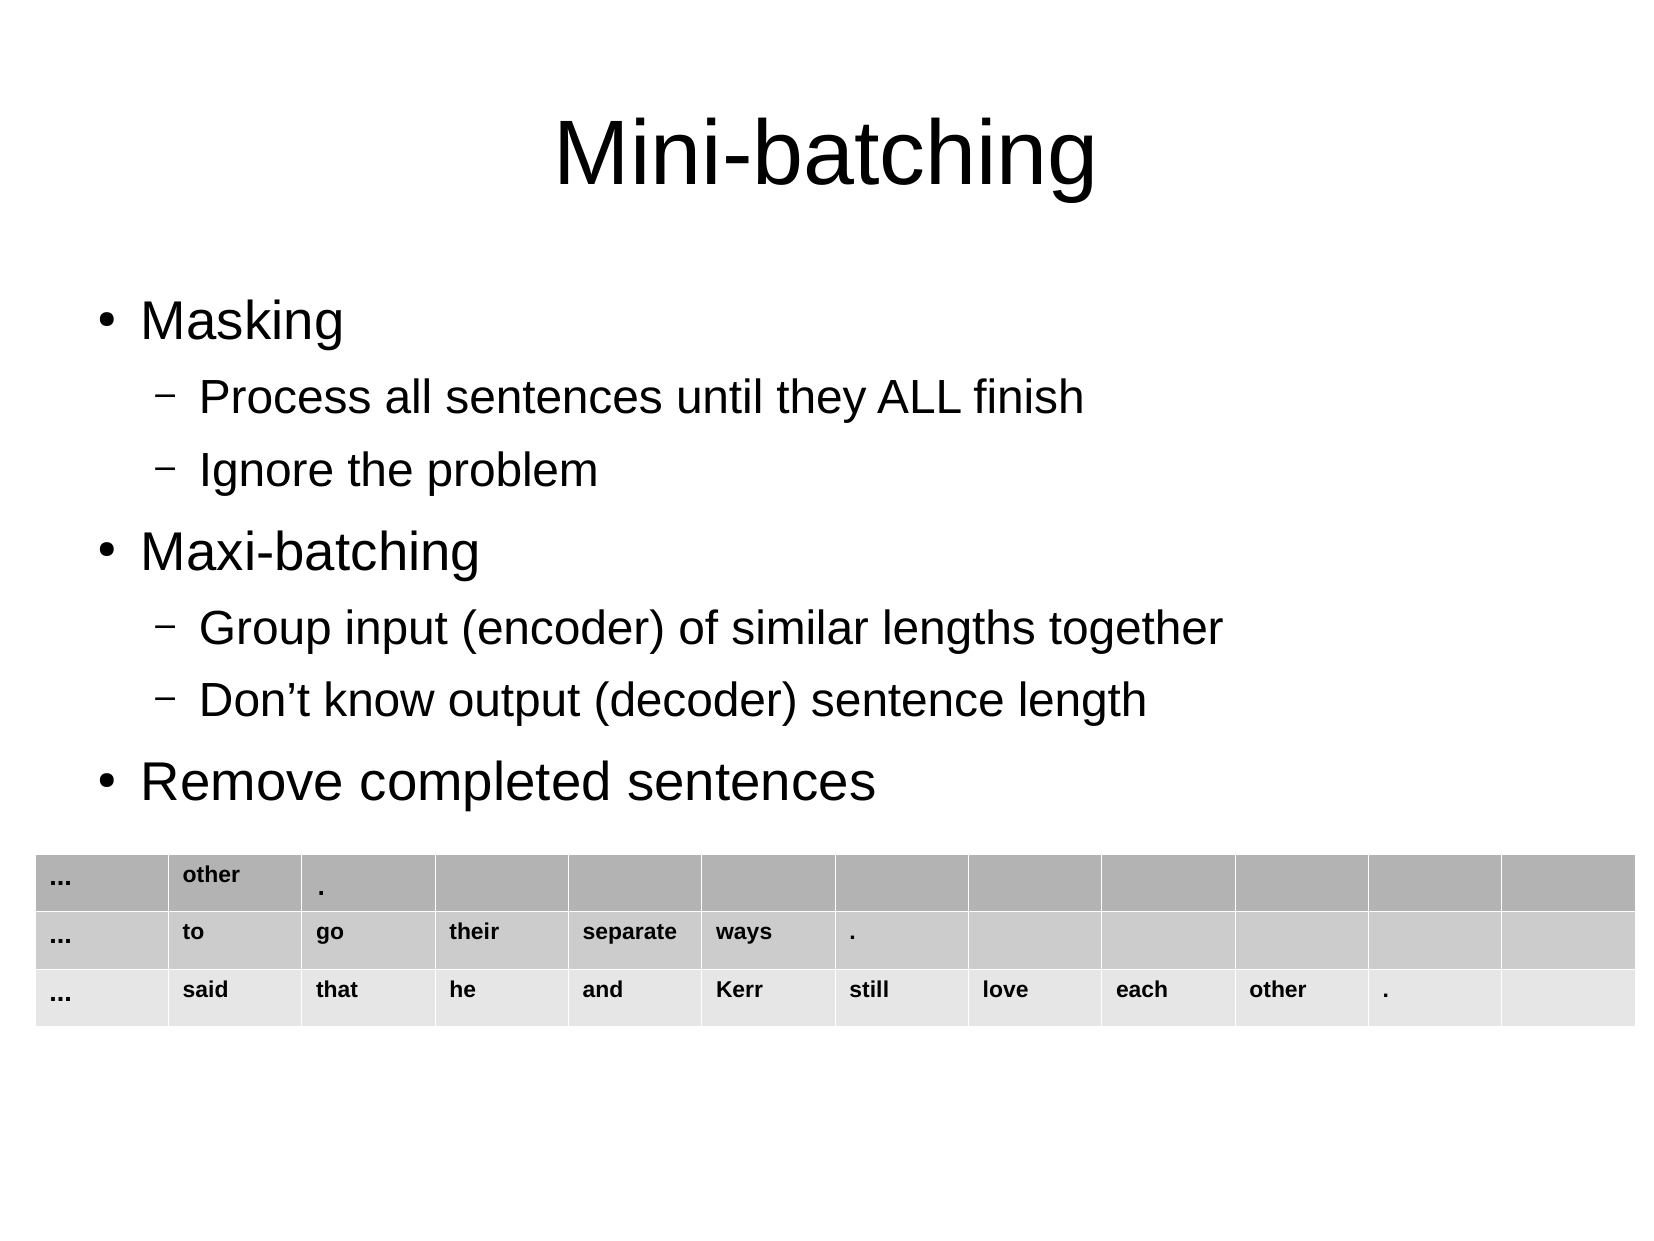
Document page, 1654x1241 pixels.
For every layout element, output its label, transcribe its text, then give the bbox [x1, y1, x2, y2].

table_cell ... [36, 970, 168, 1026]
table_header [702, 855, 835, 911]
table_cell said [169, 970, 301, 1026]
table_header [836, 855, 968, 911]
table_cell each [1102, 970, 1235, 1026]
table_cell ways [702, 912, 835, 969]
table_header [1502, 855, 1635, 911]
table_header other [169, 855, 301, 911]
table_cell [1502, 970, 1635, 1026]
table_cell and [569, 970, 701, 1026]
table_cell [1102, 912, 1235, 969]
table_cell that [302, 970, 435, 1026]
table_cell ... [36, 912, 168, 969]
table_cell separate [569, 912, 701, 969]
table_cell [969, 912, 1101, 969]
table_cell . [1369, 970, 1501, 1026]
table_cell to [169, 912, 301, 969]
table_cell [1502, 912, 1635, 969]
table_header [1369, 855, 1501, 911]
table_header ... [36, 855, 168, 911]
table_cell other [1236, 970, 1368, 1026]
table_header [969, 855, 1101, 911]
table_cell their [436, 912, 568, 969]
table_cell go [302, 912, 435, 969]
list Masking Process all sentences until they ALL finish Ignore the problem Maxi-batching Group input (encoder) of similar lengths together Don’t know output (decoder) sentence length Remove completed sentences [82, 290, 1571, 815]
table_cell he [436, 970, 568, 1026]
table_cell Kerr [702, 970, 835, 1026]
table_header . [302, 855, 435, 911]
table_cell [1236, 912, 1368, 969]
title Mini-batching [82, 49, 1571, 257]
table_cell [1369, 912, 1501, 969]
table_header [1102, 855, 1235, 911]
table_header [1236, 855, 1368, 911]
table_header [436, 855, 568, 911]
table_header [569, 855, 701, 911]
table_cell love [969, 970, 1101, 1026]
table_cell . [836, 912, 968, 969]
table_cell still [836, 970, 968, 1026]
